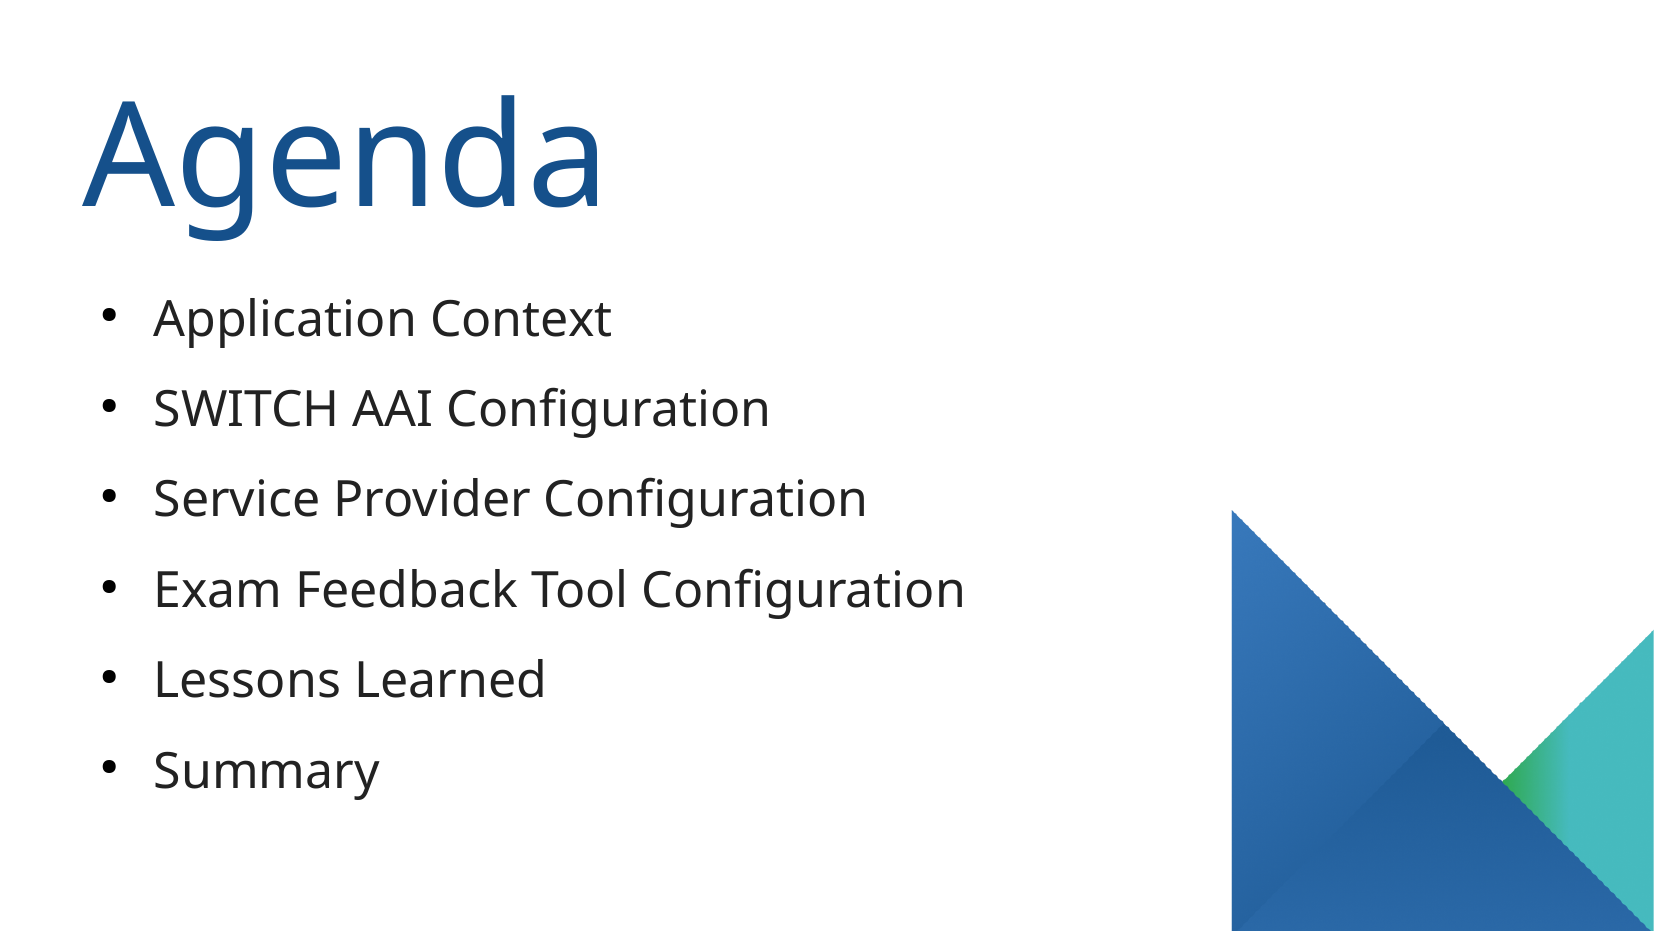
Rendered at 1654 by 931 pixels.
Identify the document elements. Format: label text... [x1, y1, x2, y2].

title Agenda [82, 40, 1571, 261]
list Application Context SWITCH AAI Configuration Service Provider Configuration Exam Feedback Tool Configuration Lessons Learned Summary [82, 282, 1571, 822]
picture [1195, 472, 1654, 931]
